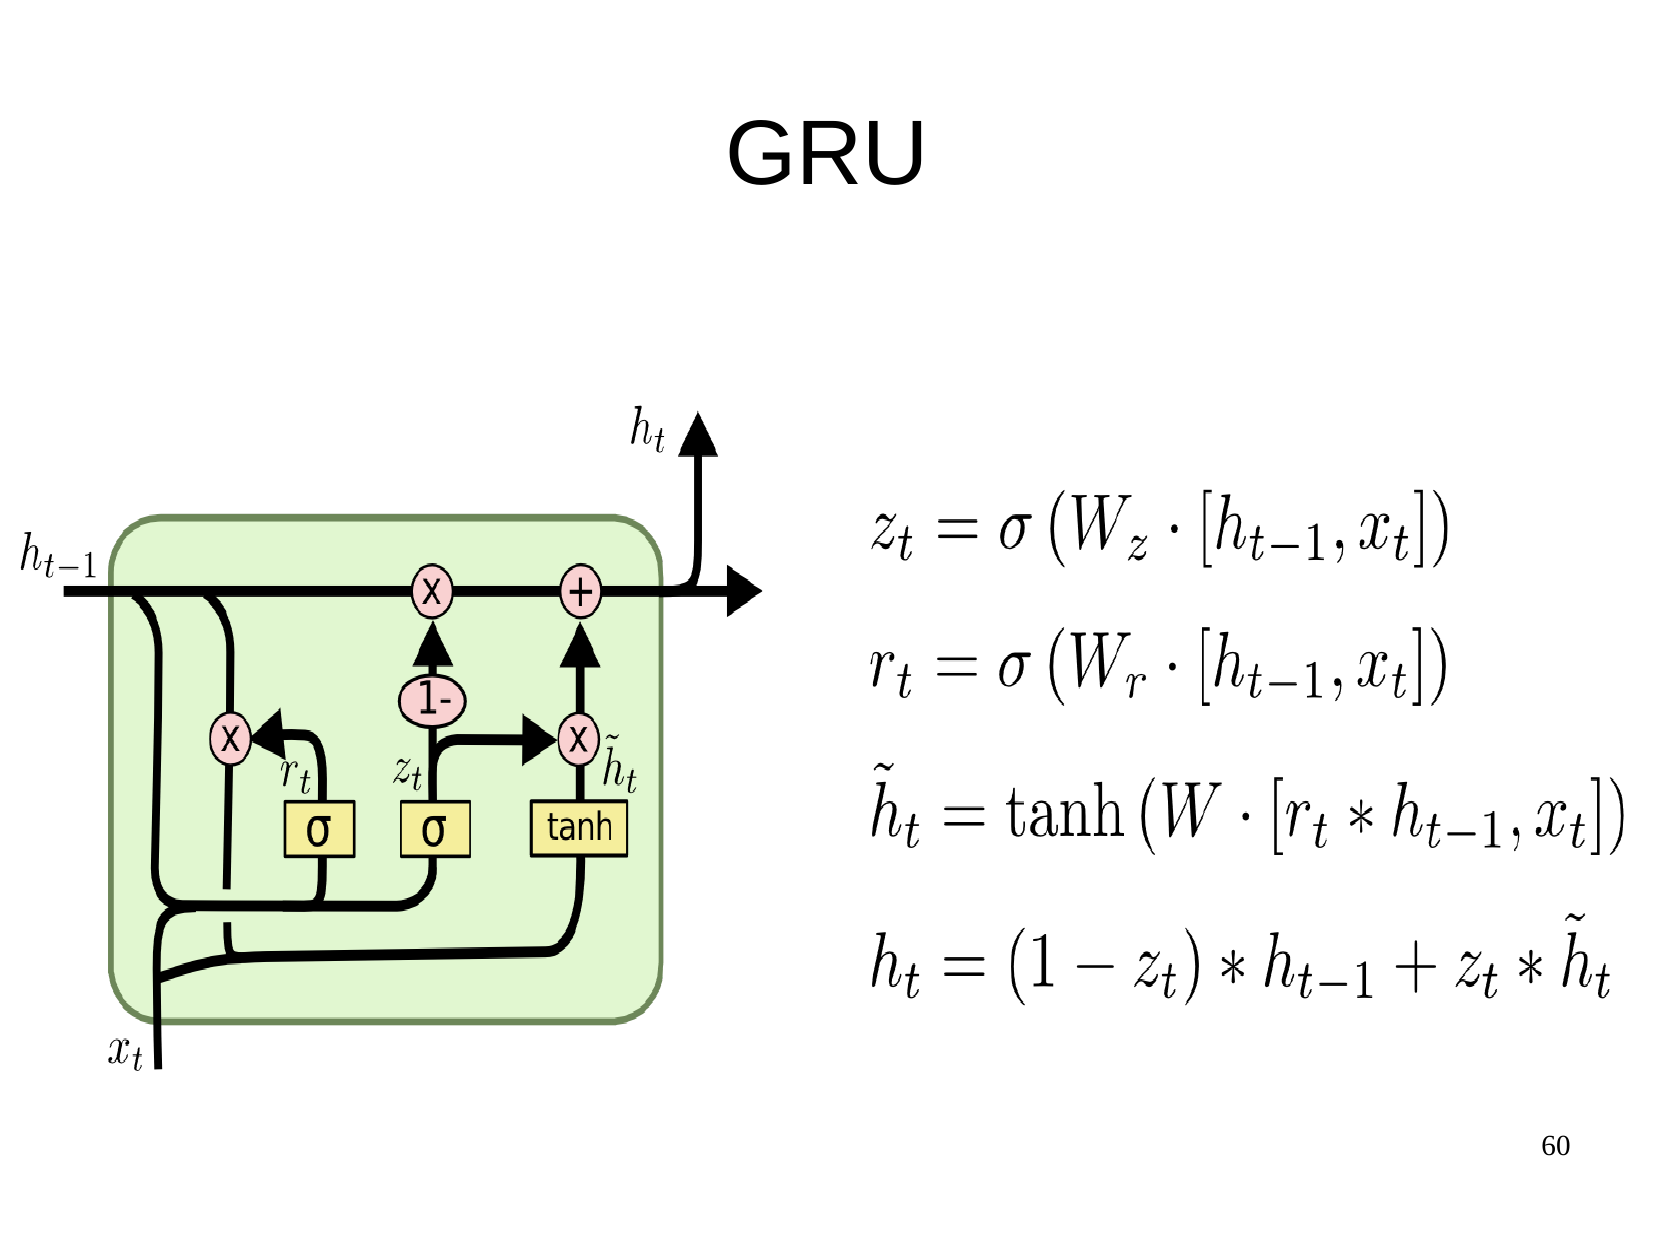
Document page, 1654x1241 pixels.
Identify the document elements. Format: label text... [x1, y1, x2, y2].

picture [0, 402, 1654, 1094]
title GRU [82, 49, 1571, 257]
